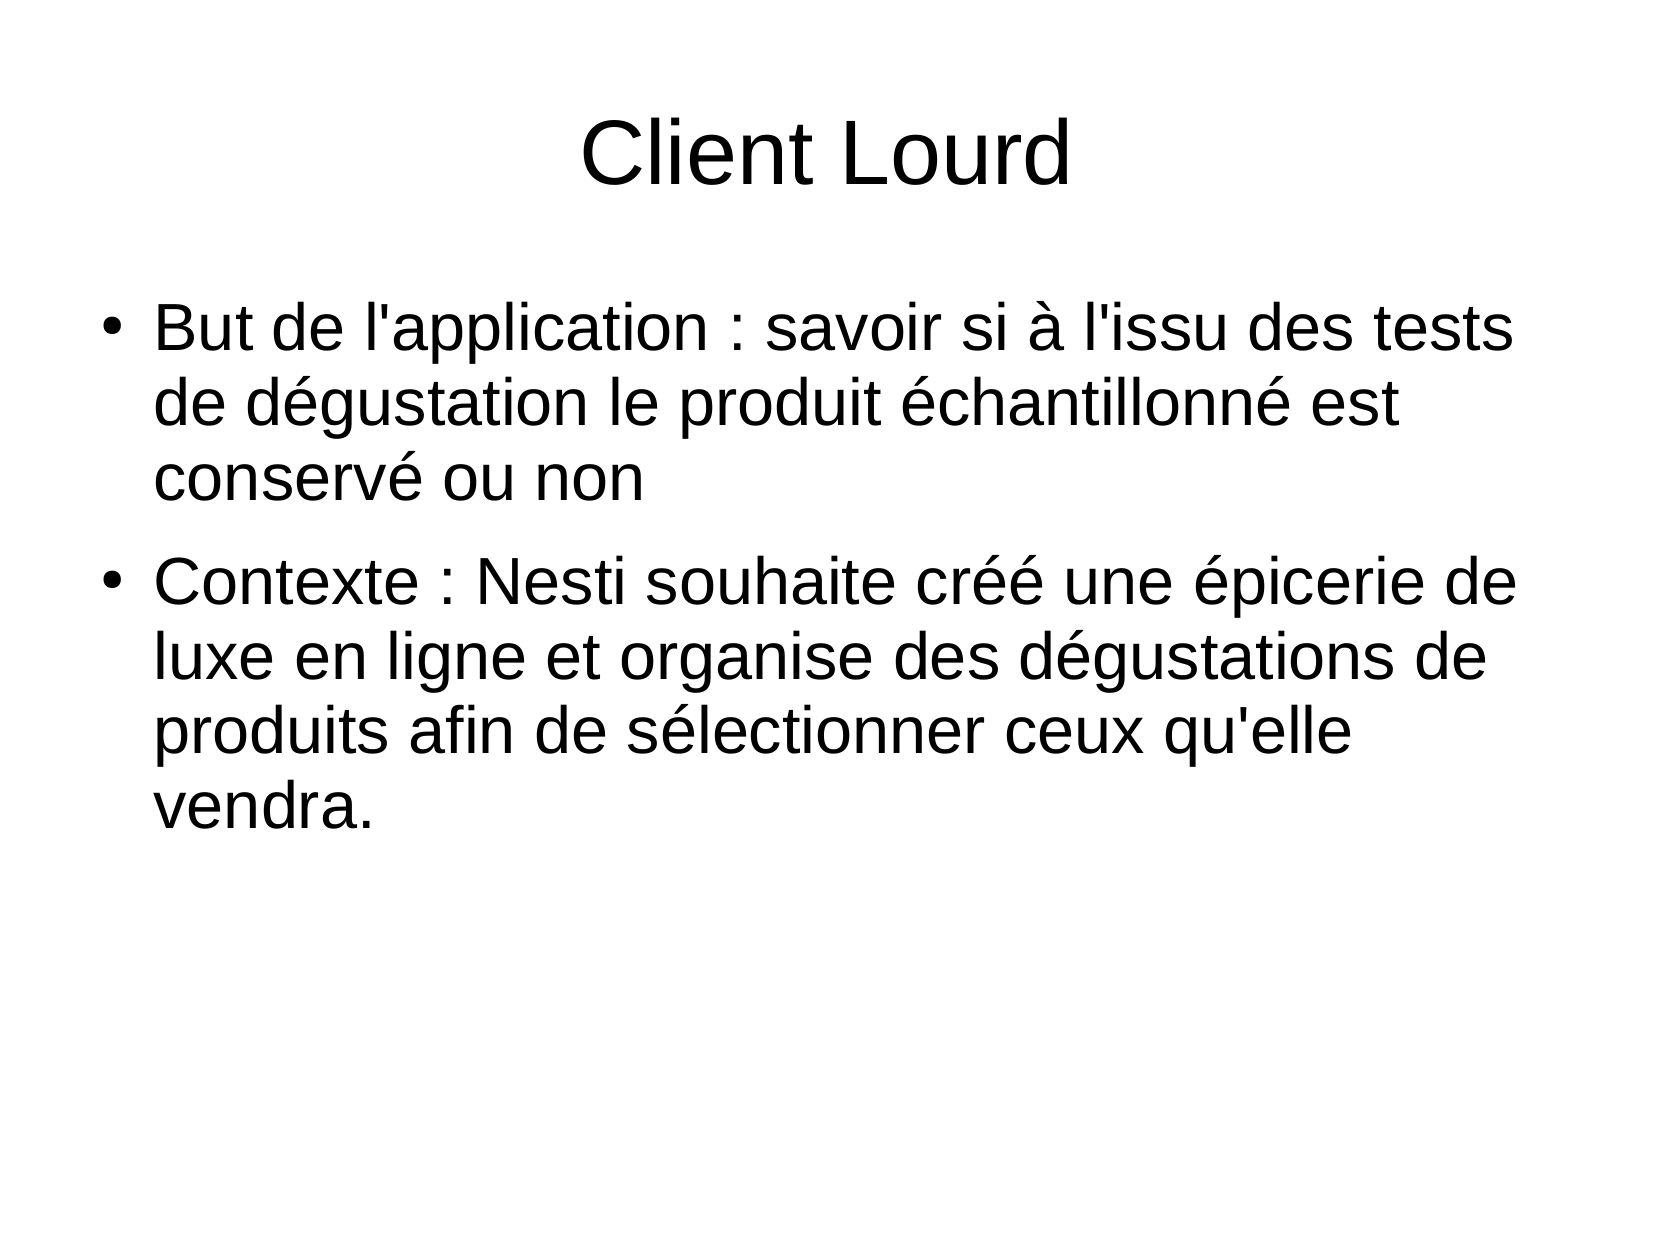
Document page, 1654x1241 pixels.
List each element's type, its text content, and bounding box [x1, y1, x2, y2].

list But de l'application : savoir si à l'issu des tests de dégustation le produit échantillonné est conservé ou non Contexte : Nesti souhaite créé une épicerie de luxe en ligne et organise des dégustations de produits afin de sélectionner ceux qu'elle vendra. [82, 290, 1571, 1010]
title Client Lourd [82, 49, 1571, 257]
